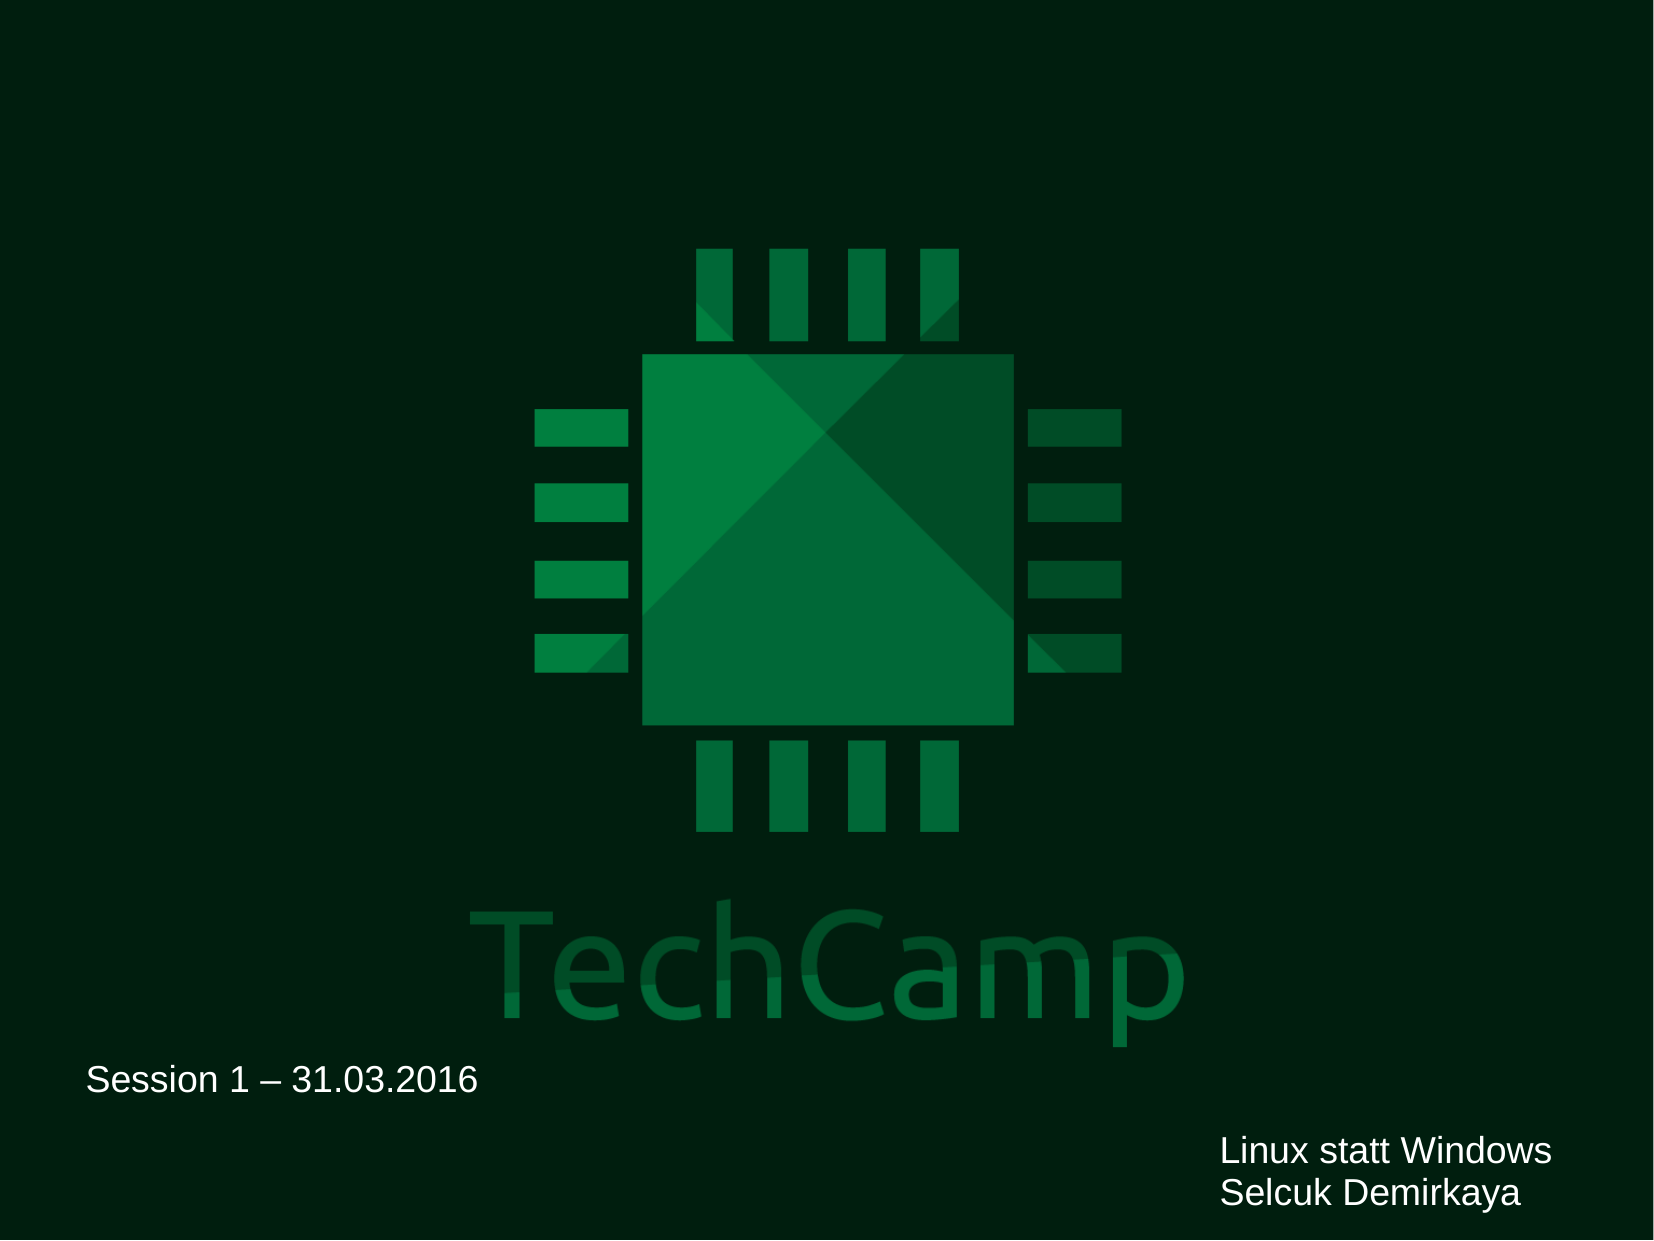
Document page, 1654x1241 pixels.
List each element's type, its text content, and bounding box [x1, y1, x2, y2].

text_box Session 1 – 31.03.2016 [70, 1051, 910, 1108]
text_box Linux statt Windows Selcuk Demirkaya [1204, 1122, 1595, 1221]
picture [288, 82, 1365, 1158]
